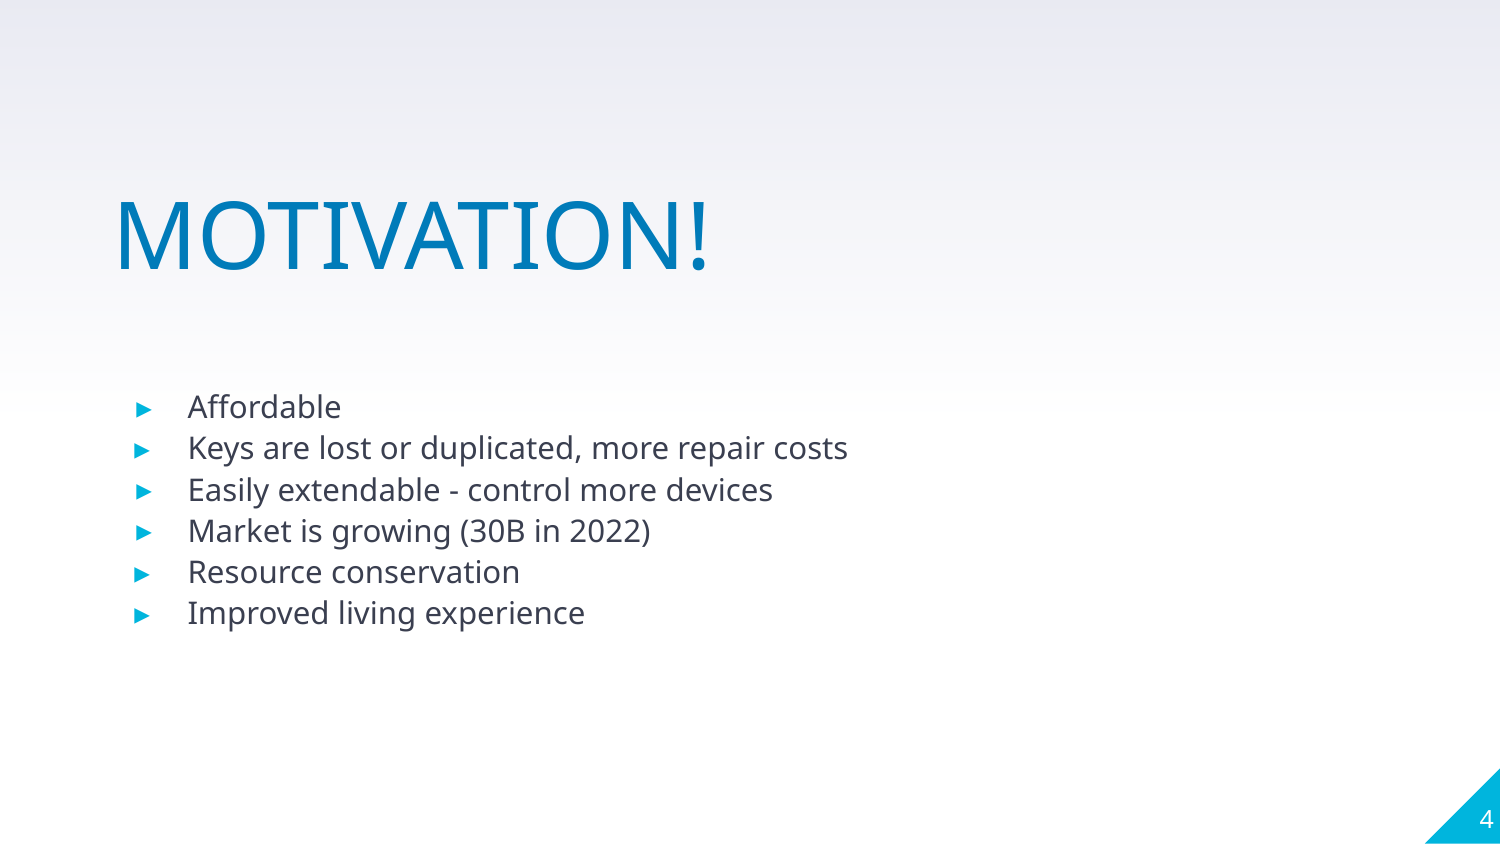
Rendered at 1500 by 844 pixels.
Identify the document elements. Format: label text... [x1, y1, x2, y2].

subtitle Affordable Keys are lost or duplicated, more repair costs Easily extendable - control more devices Market is growing (30B in 2022) Resource conservation Improved living experience [112, 383, 903, 699]
slide_number 1 [1418, 760, 1494, 838]
title MOTIVATION! [112, 197, 826, 334]
